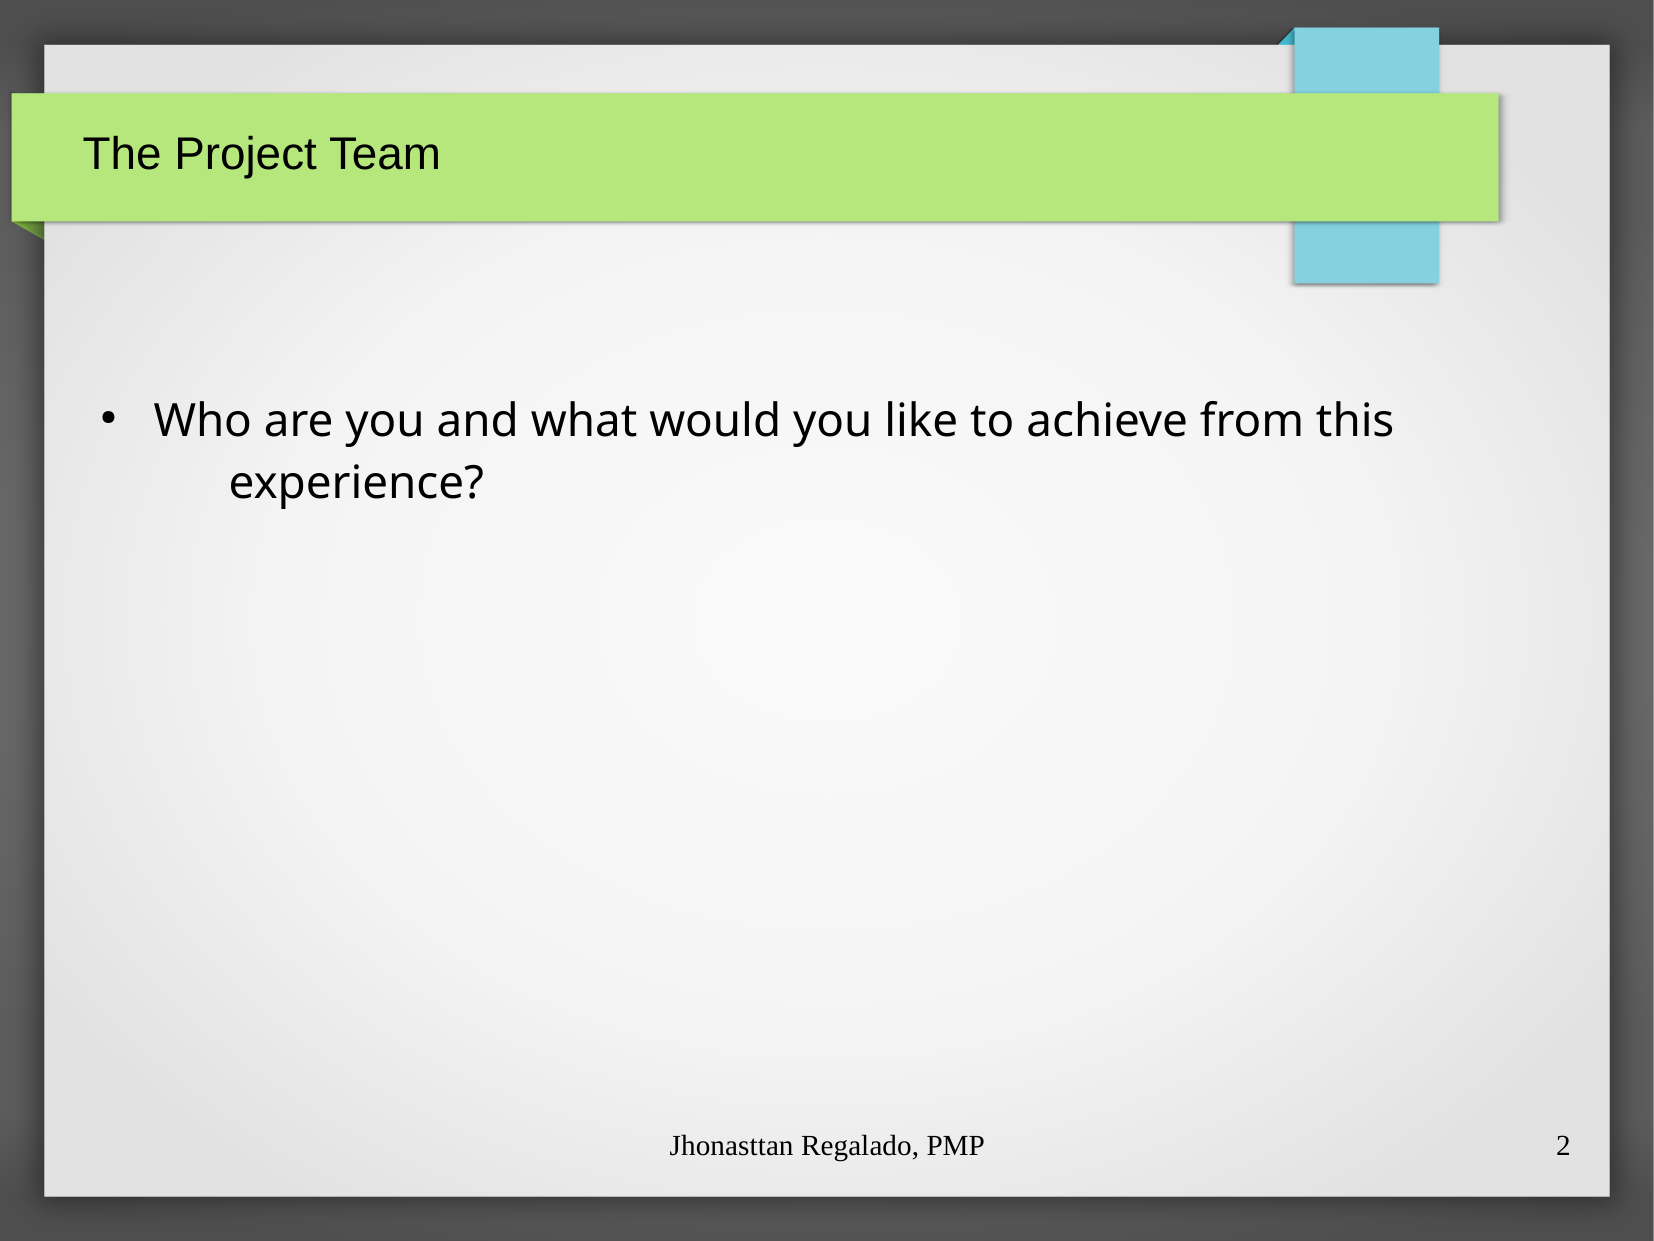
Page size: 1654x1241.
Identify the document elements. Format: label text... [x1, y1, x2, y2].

title The Project Team [82, 94, 1264, 213]
picture [0, 0, 1654, 1241]
list Who are you and what would you like to achieve from this experience? [82, 295, 1571, 1015]
